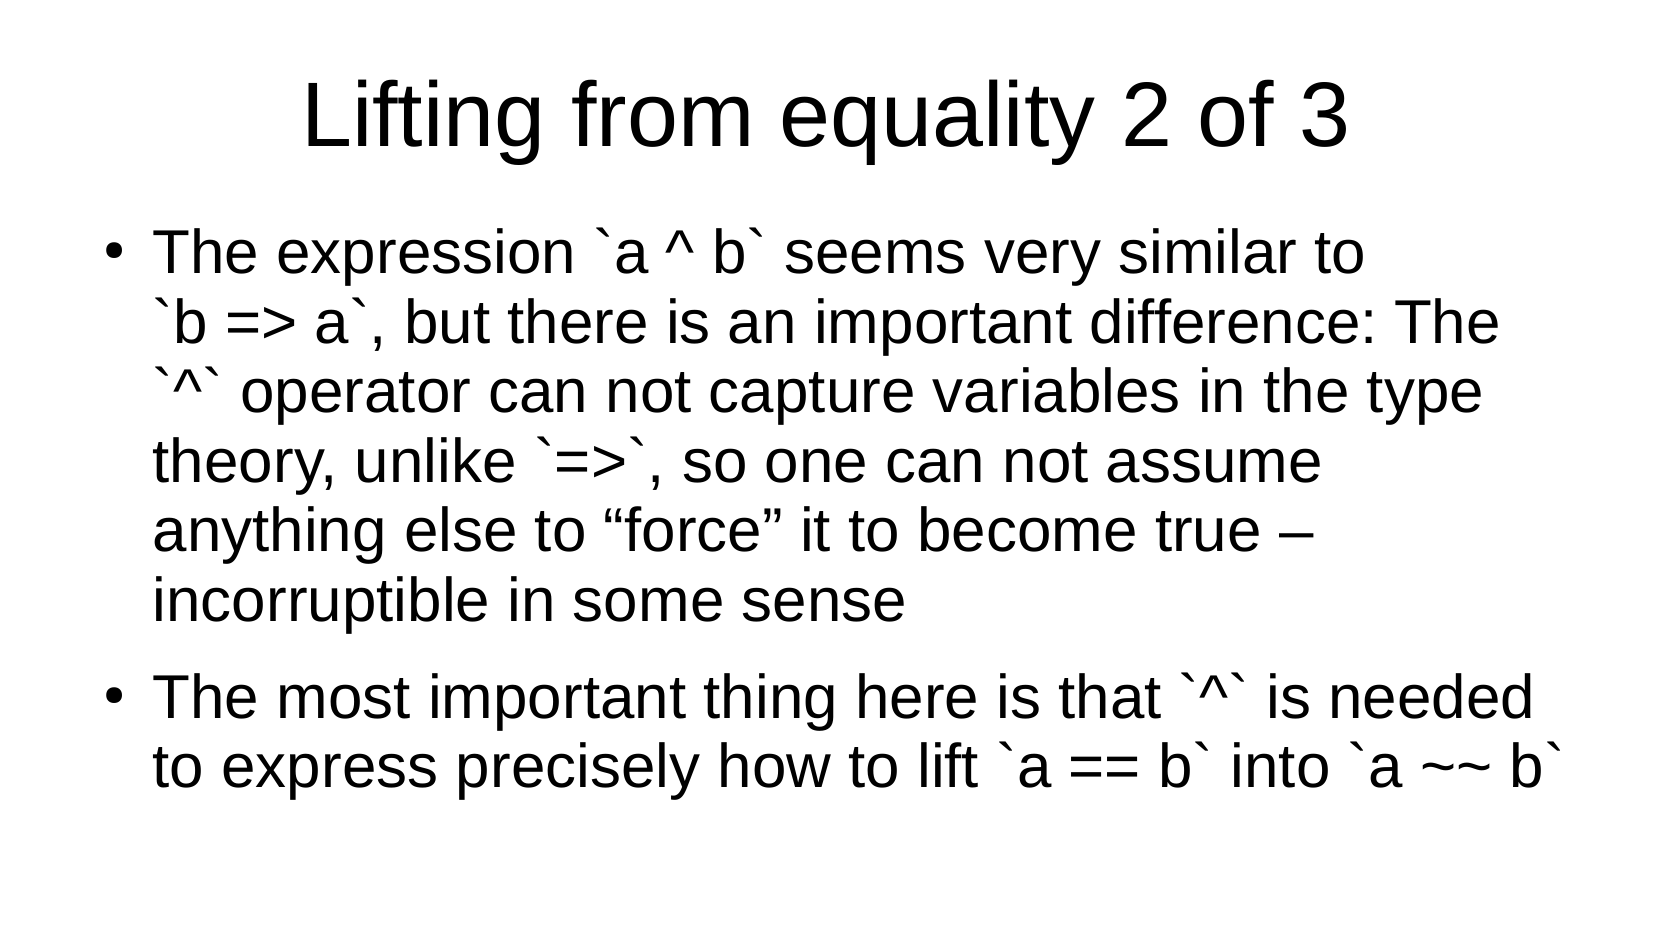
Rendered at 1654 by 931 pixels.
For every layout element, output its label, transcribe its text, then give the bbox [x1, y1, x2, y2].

list The expression `a ^ b` seems very similar to `b => a`, but there is an important difference: The `^` operator can not capture variables in the type theory, unlike `=>`, so one can not assume anything else to “force” it to become true – incorruptible in some sense The most important thing here is that `^` is needed to express precisely how to lift `a == b` into `a ~~ b` [86, 217, 1576, 863]
title Lifting from equality 2 of 3 [82, 37, 1571, 193]
